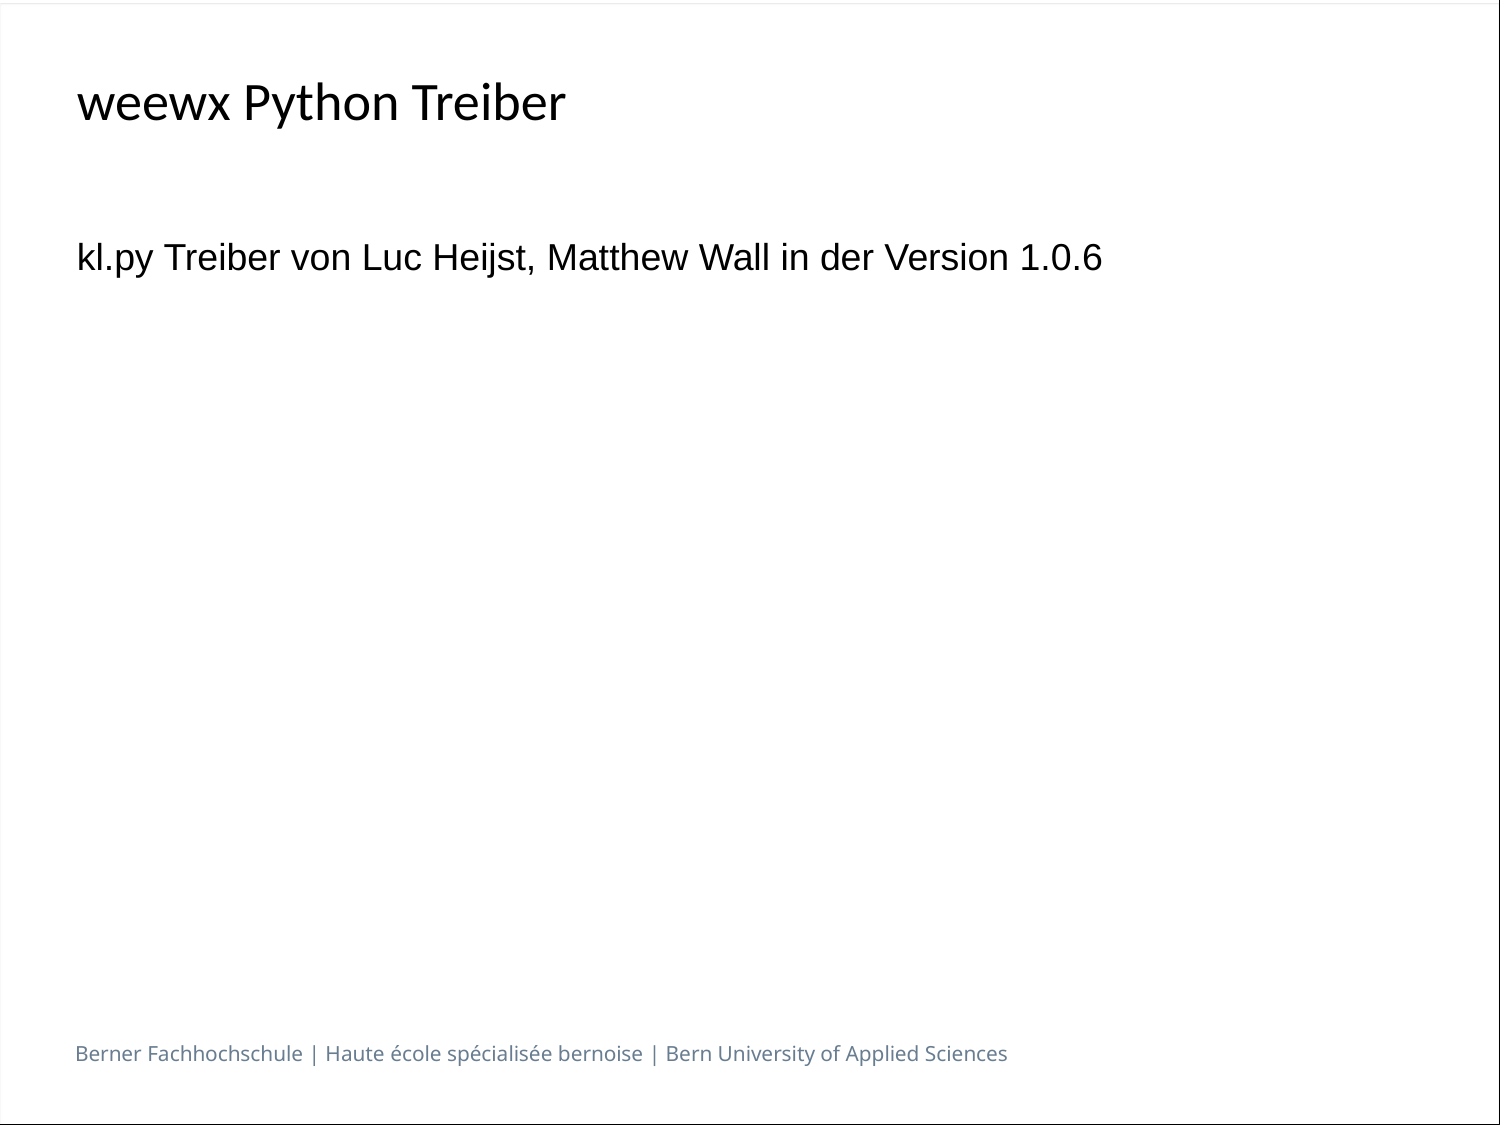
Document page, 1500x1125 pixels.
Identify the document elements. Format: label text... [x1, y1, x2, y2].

title weewx Python Treiber [76, 59, 1406, 148]
subtitle kl.py Treiber von Luc Heijst, Matthew Wall in der Version 1.0.6 [76, 236, 1406, 1004]
